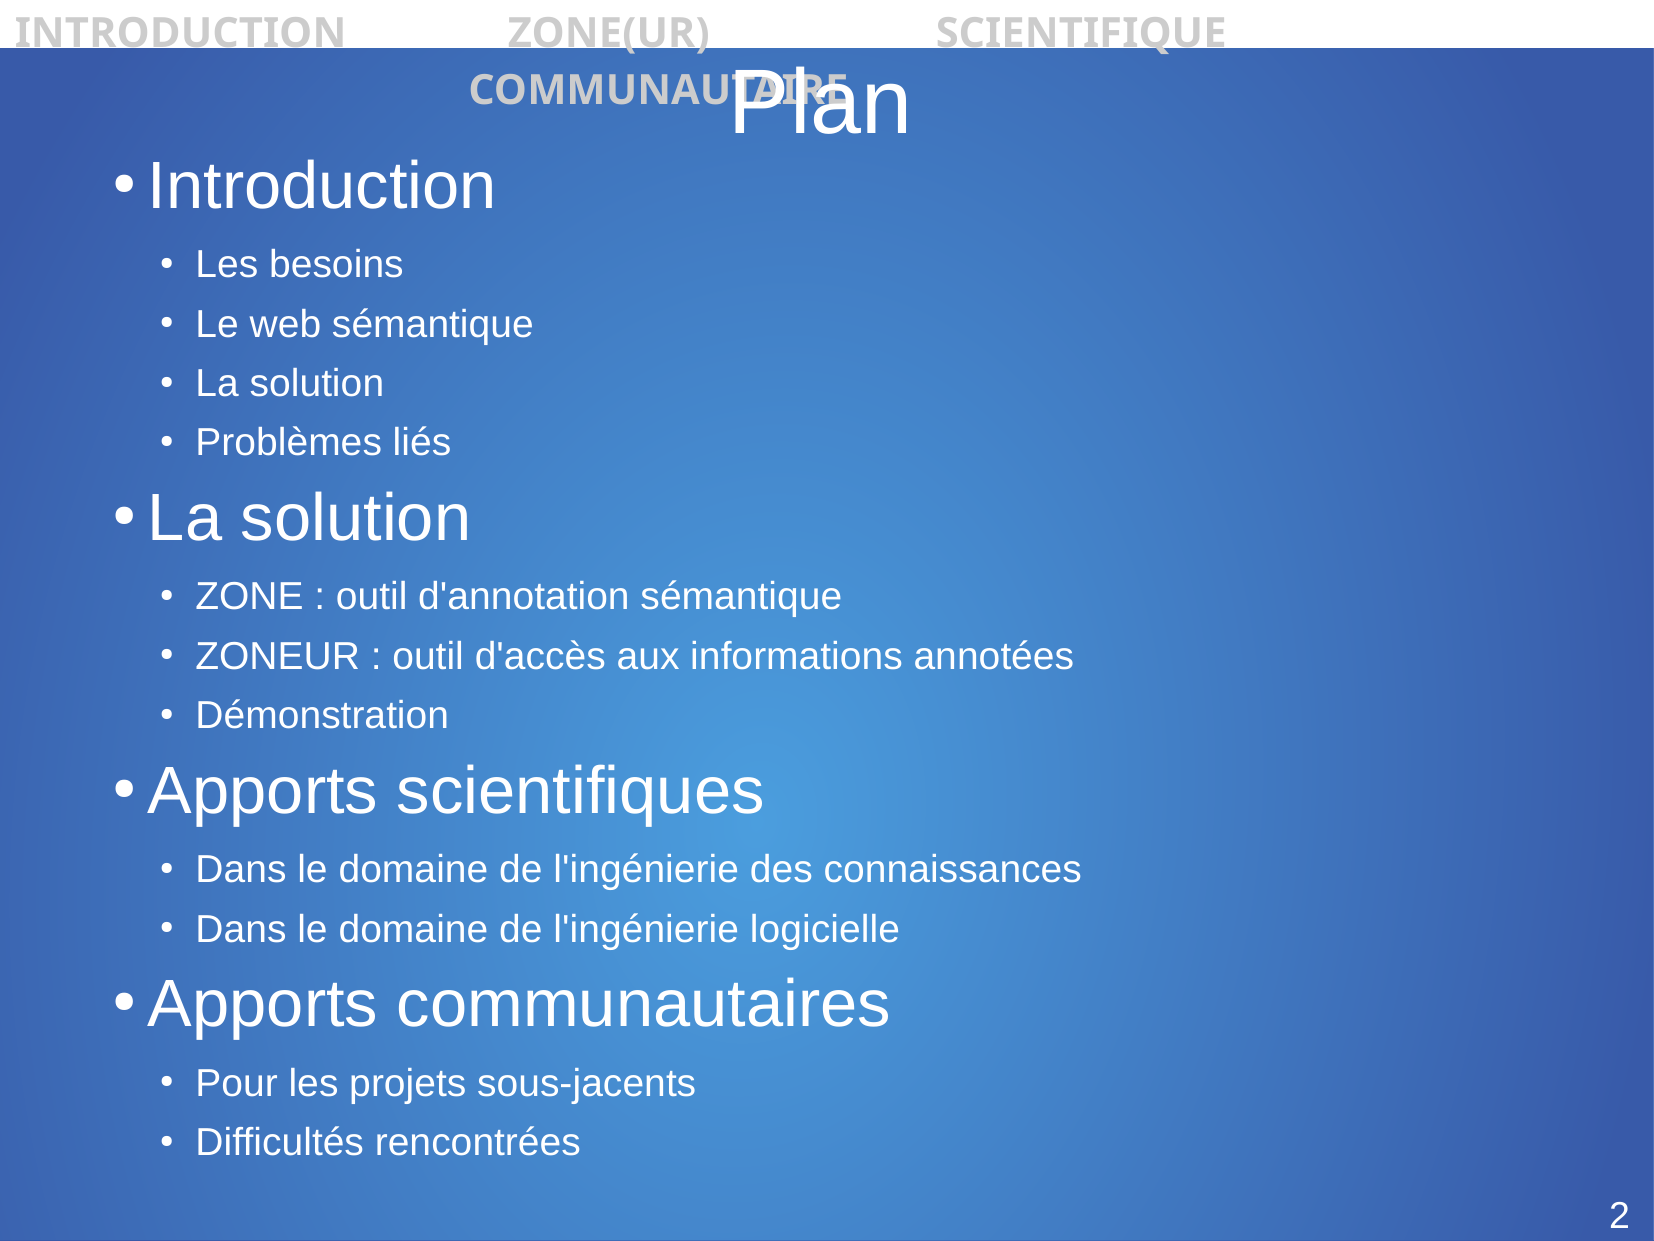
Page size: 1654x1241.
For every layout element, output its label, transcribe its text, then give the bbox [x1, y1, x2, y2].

list Introduction Les besoins Le web sémantique La solution Problèmes liés La solution ZONE : outil d'annotation sémantique ZONEUR : outil d'accès aux informations annotées Démonstration Apports scientifiques Dans le domaine de l'ingénierie des connaissances Dans le domaine de l'ingénierie logicielle Apports communautaires Pour les projets sous-jacents Difficultés rencontrées [100, 147, 1536, 1176]
picture [0, 48, 1654, 1241]
title Plan [23, 49, 1619, 154]
